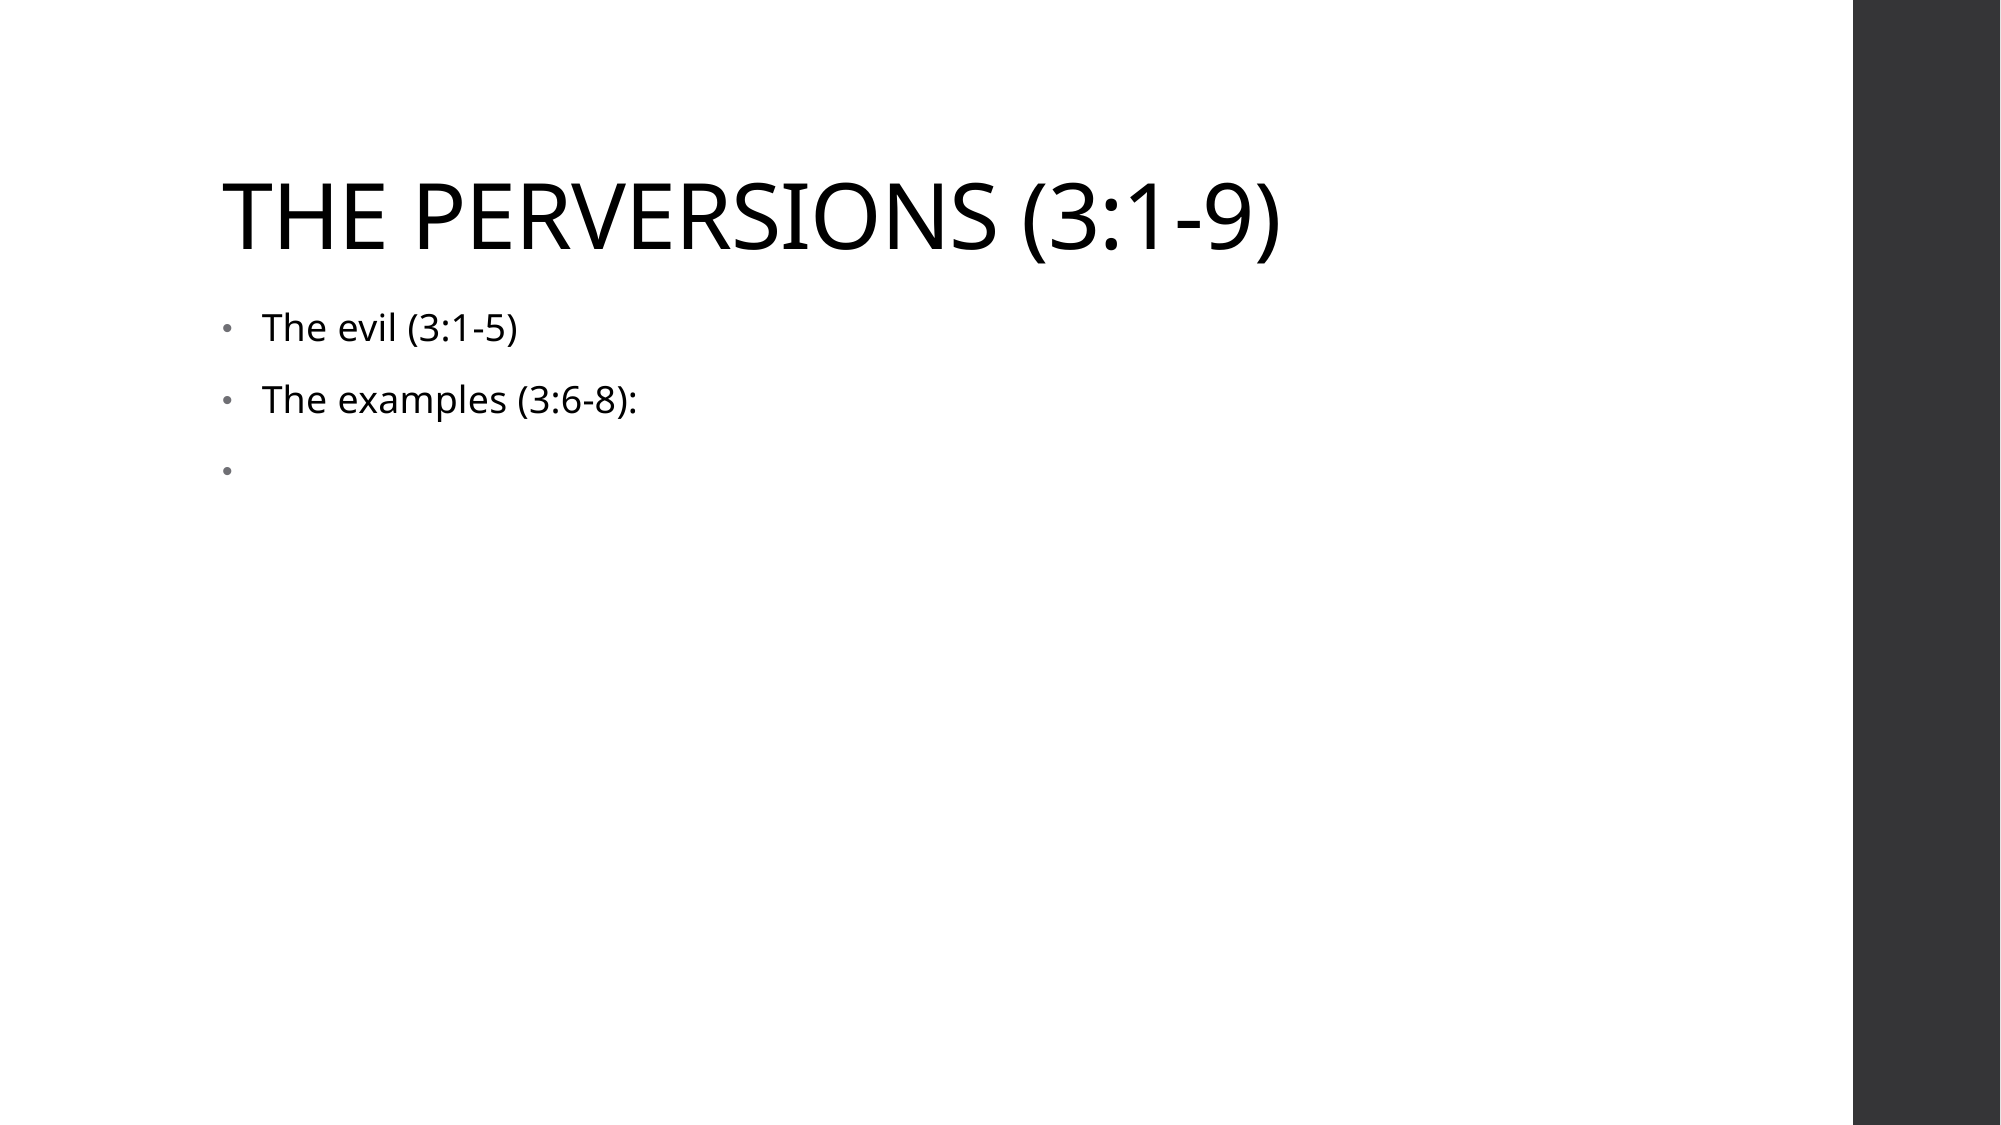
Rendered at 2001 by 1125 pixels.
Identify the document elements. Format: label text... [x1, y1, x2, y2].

list The evil (3:1-5) The examples (3:6-8): [206, 299, 1617, 1014]
title THE PERVERSIONS (3:1-9) [206, 60, 1797, 278]
